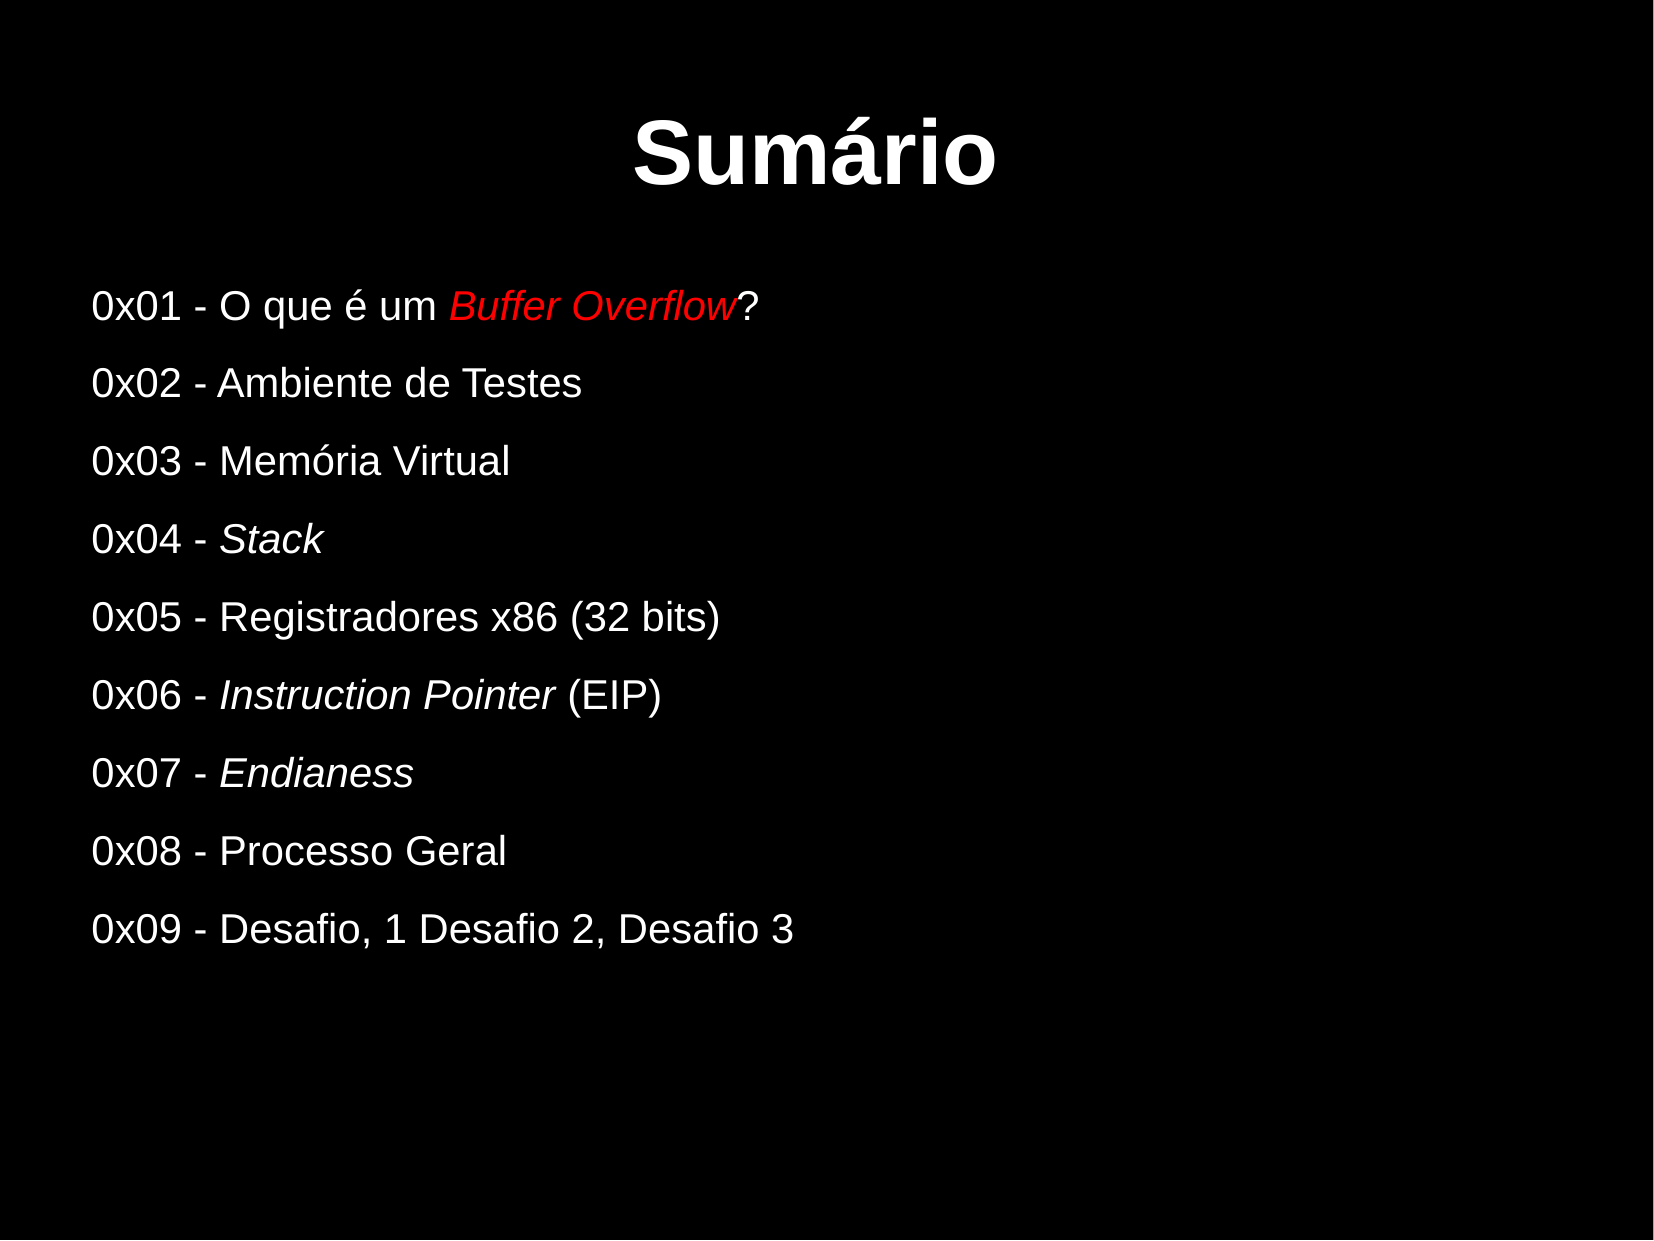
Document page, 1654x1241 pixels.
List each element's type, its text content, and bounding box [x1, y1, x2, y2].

list 0x01 - O que é um Buffer Overflow? 0x02 - Ambiente de Testes 0x03 - Memória Virtual 0x04 - Stack 0x05 - Registradores x86 (32 bits) 0x06 - Instruction Pointer (EIP) 0x07 - Endianess 0x08 - Processo Geral 0x09 - Desafio, 1 Desafio 2, Desafio 3 [91, 273, 1580, 1190]
title Sumário [71, 33, 1560, 262]
